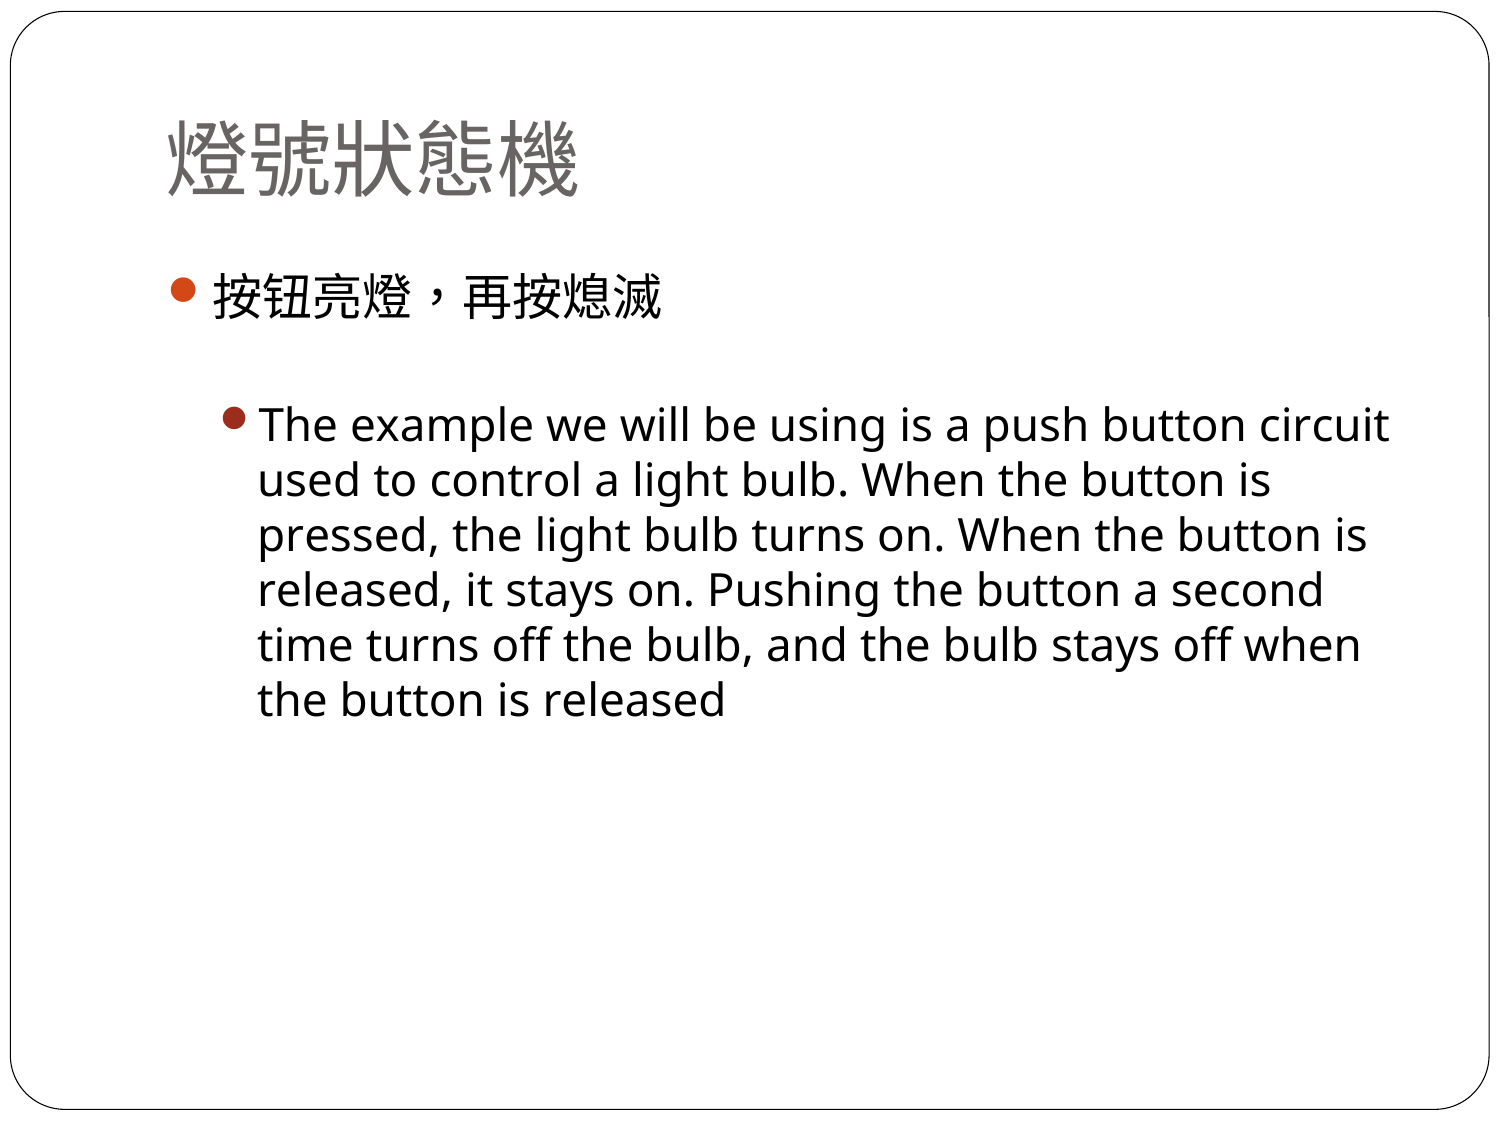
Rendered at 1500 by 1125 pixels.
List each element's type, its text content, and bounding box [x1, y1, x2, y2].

list 按钮亮燈，再按熄滅 The example we will be using is a push button circuit used to control a light bulb. When the button is pressed, the light bulb turns on. When the button is released, it stays on. Pushing the button a second time turns off the bulb, and the bulb stays off when the button is released [152, 257, 1428, 926]
title 燈號狀態機 [150, 44, 1426, 223]
